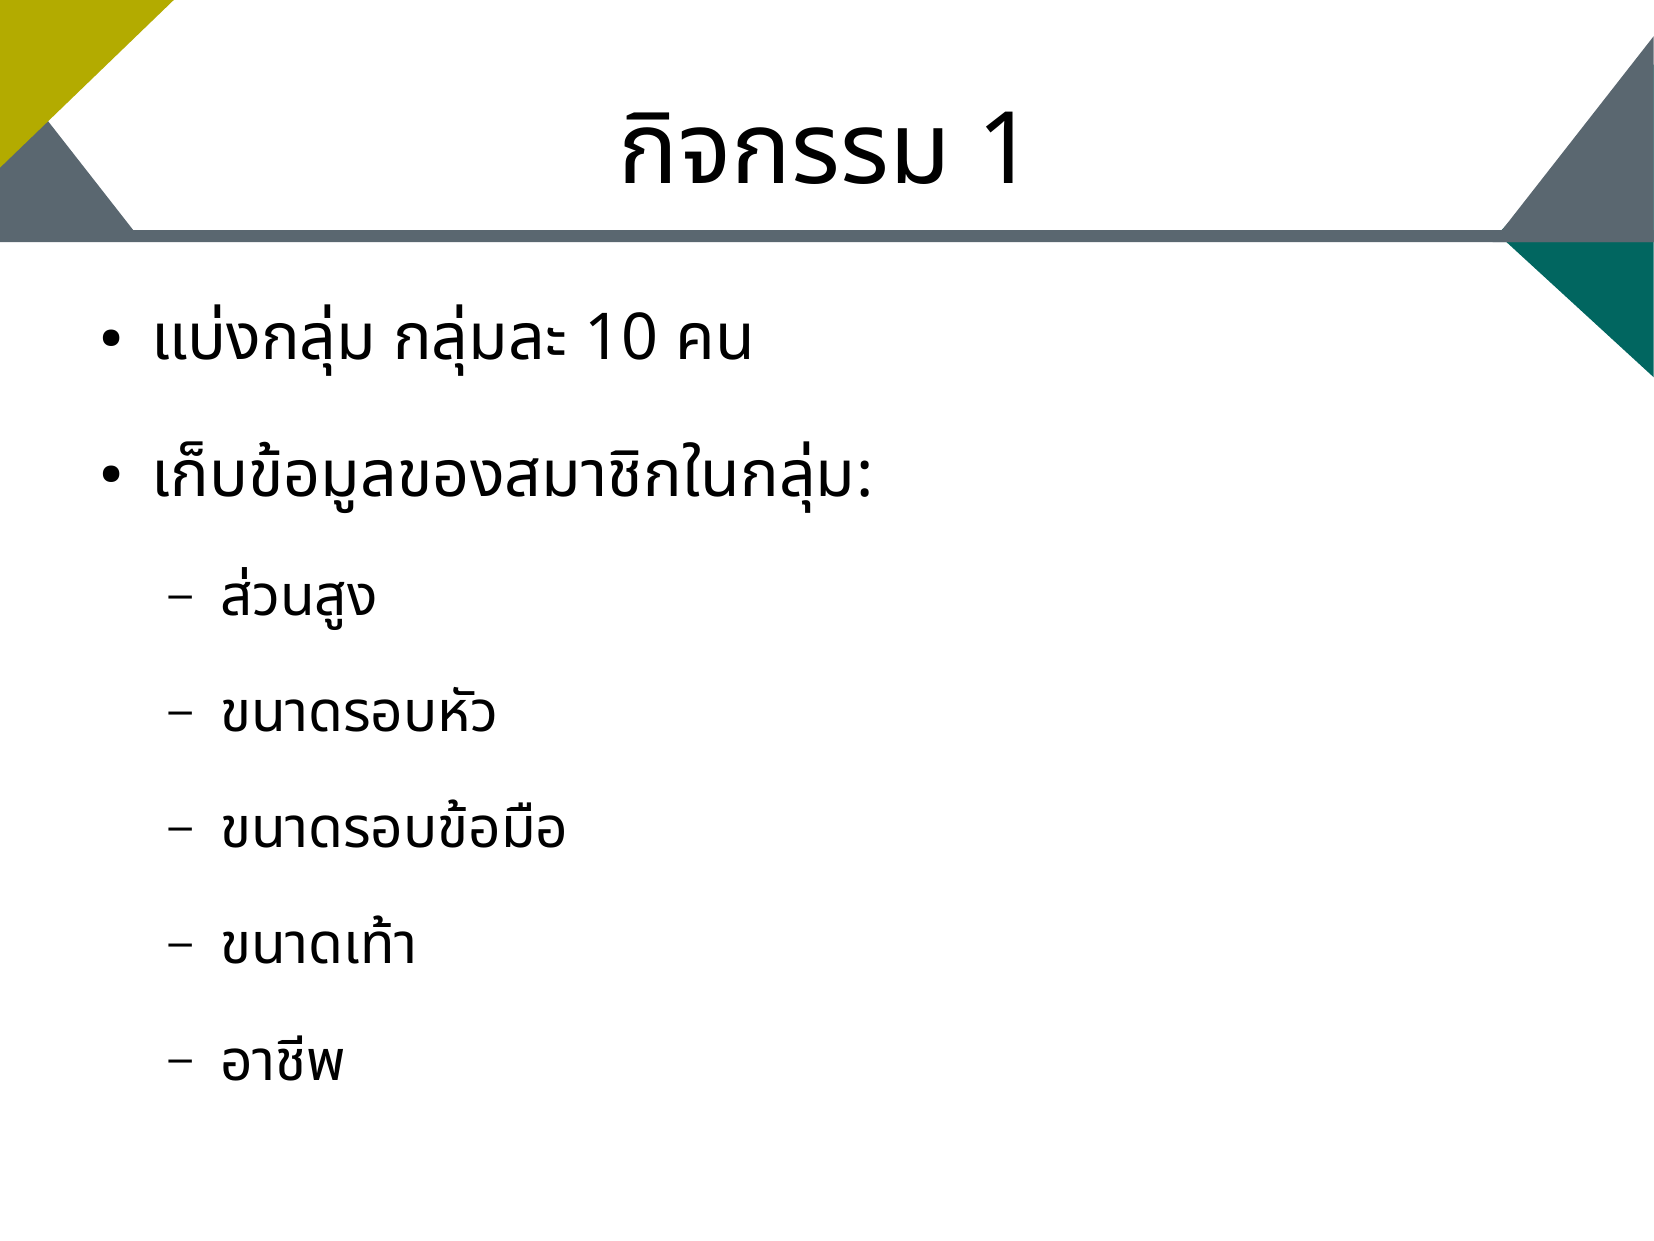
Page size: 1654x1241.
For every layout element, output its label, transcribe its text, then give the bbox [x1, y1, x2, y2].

title กิจกรรม 1 [82, 49, 1571, 257]
list แบ่งกลุ่ม กลุ่มละ 10 คน เก็บข้อมูลของสมาชิกในกลุ่ม: ส่วนสูง ขนาดรอบหัว ขนาดรอบข้อมือ ขนาดเท้า อาชีพ [82, 290, 1571, 1108]
